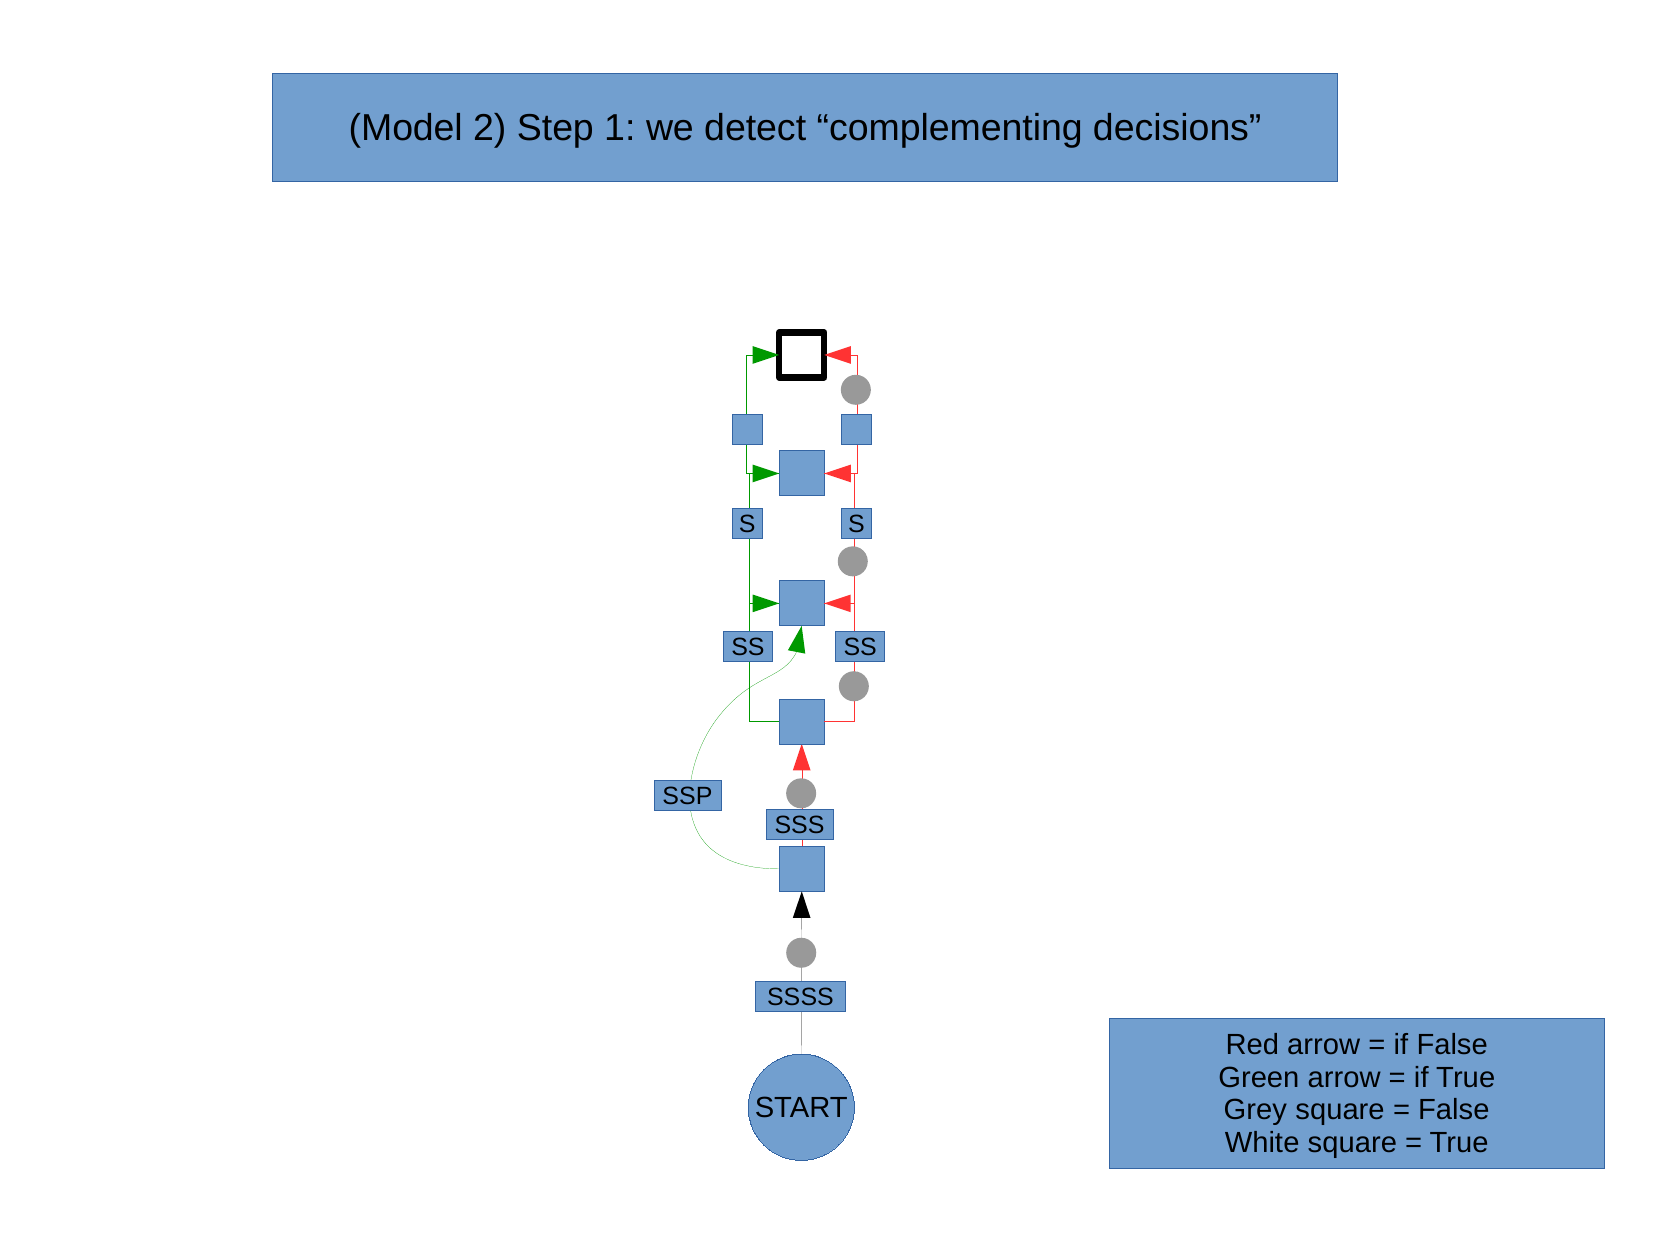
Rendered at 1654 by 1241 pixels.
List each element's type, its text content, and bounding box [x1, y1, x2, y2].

text_box [838, 671, 869, 702]
text_box SSSS [755, 981, 846, 1012]
text_box [840, 374, 871, 405]
text_box [837, 546, 868, 577]
text_box [732, 414, 763, 445]
text_box (Model 2) Step 1: we detect “complementing decisions” [272, 73, 1338, 182]
text_box [786, 937, 817, 968]
text_box SS [835, 631, 885, 662]
text_box Red arrow = if False Green arrow = if True Grey square = False White square = True [1109, 1018, 1605, 1169]
text_box [779, 699, 825, 745]
text_box SSS [766, 809, 834, 840]
text_box SS [723, 631, 773, 662]
text_box S [841, 508, 872, 539]
text_box [779, 580, 825, 626]
text_box [779, 846, 825, 892]
text_box [779, 450, 825, 496]
text_box [786, 778, 817, 809]
text_box [841, 414, 872, 445]
text_box START [748, 1054, 855, 1161]
text_box SSP [654, 780, 722, 811]
text_box [779, 332, 825, 378]
text_box S [732, 508, 763, 539]
